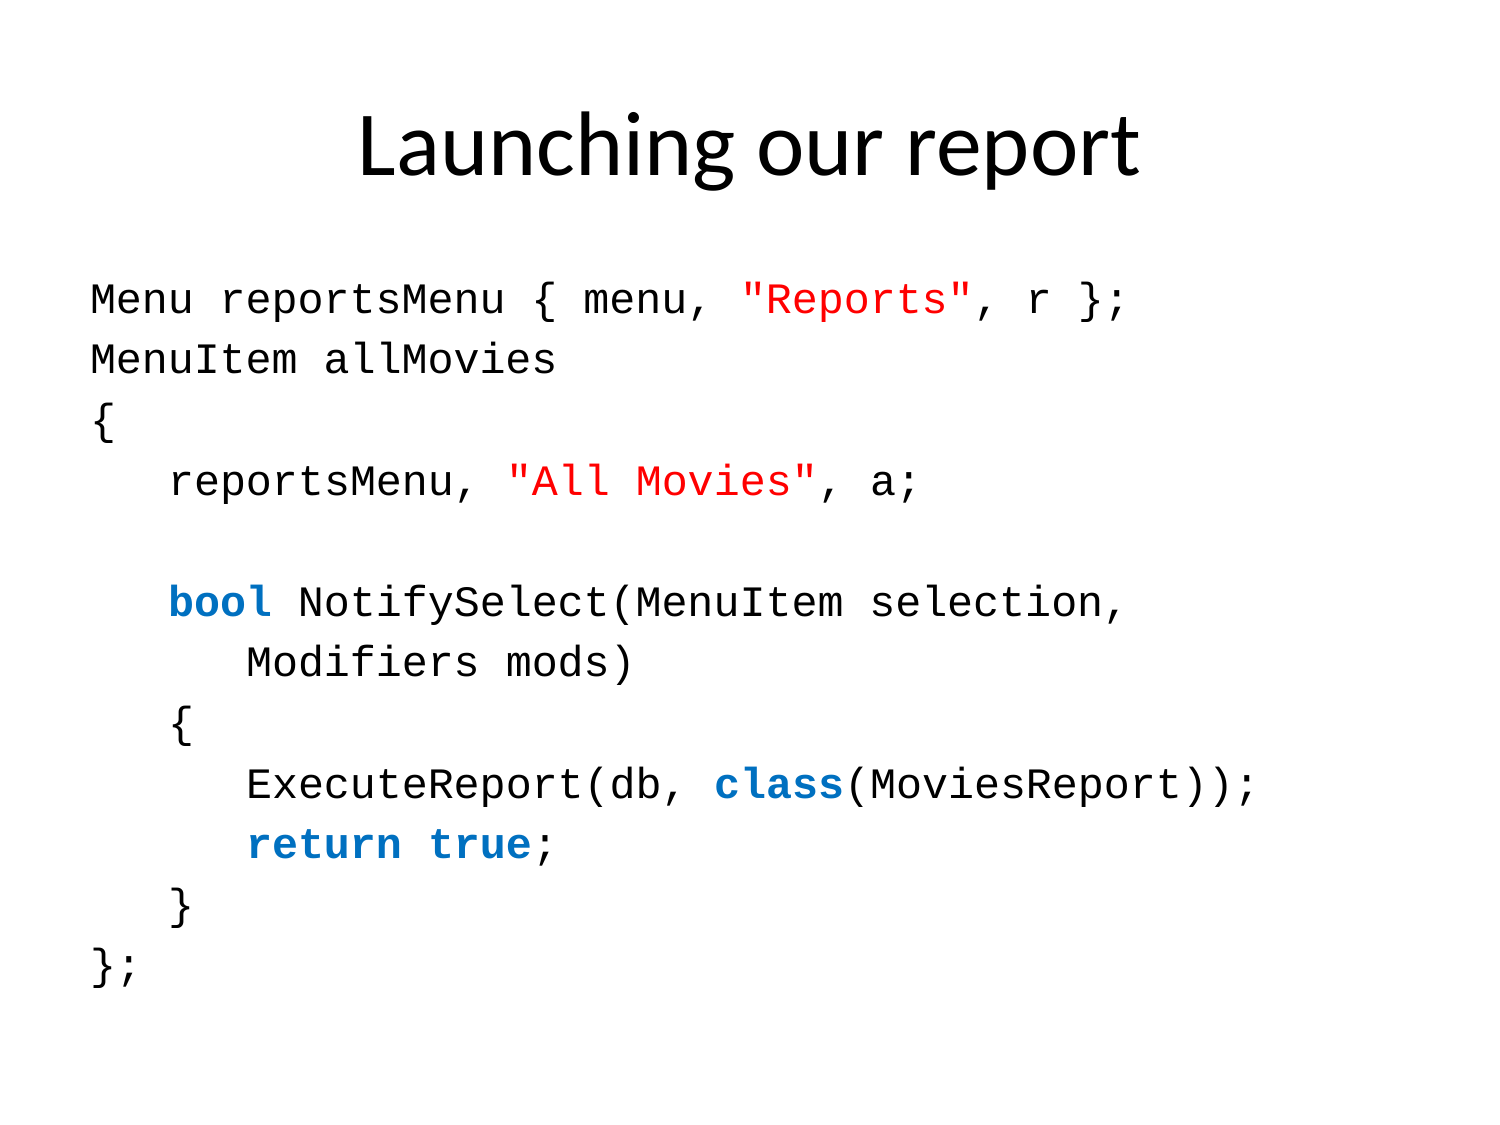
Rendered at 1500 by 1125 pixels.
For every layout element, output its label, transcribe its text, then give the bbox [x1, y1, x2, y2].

list Menu reportsMenu { menu, "Reports", r }; MenuItem allMovies { reportsMenu, "All Movies", a; bool NotifySelect(MenuItem selection, Modifiers mods) { ExecuteReport(db, class(MoviesReport)); return true; } }; [75, 262, 1425, 1005]
title Launching our report [75, 45, 1425, 233]
